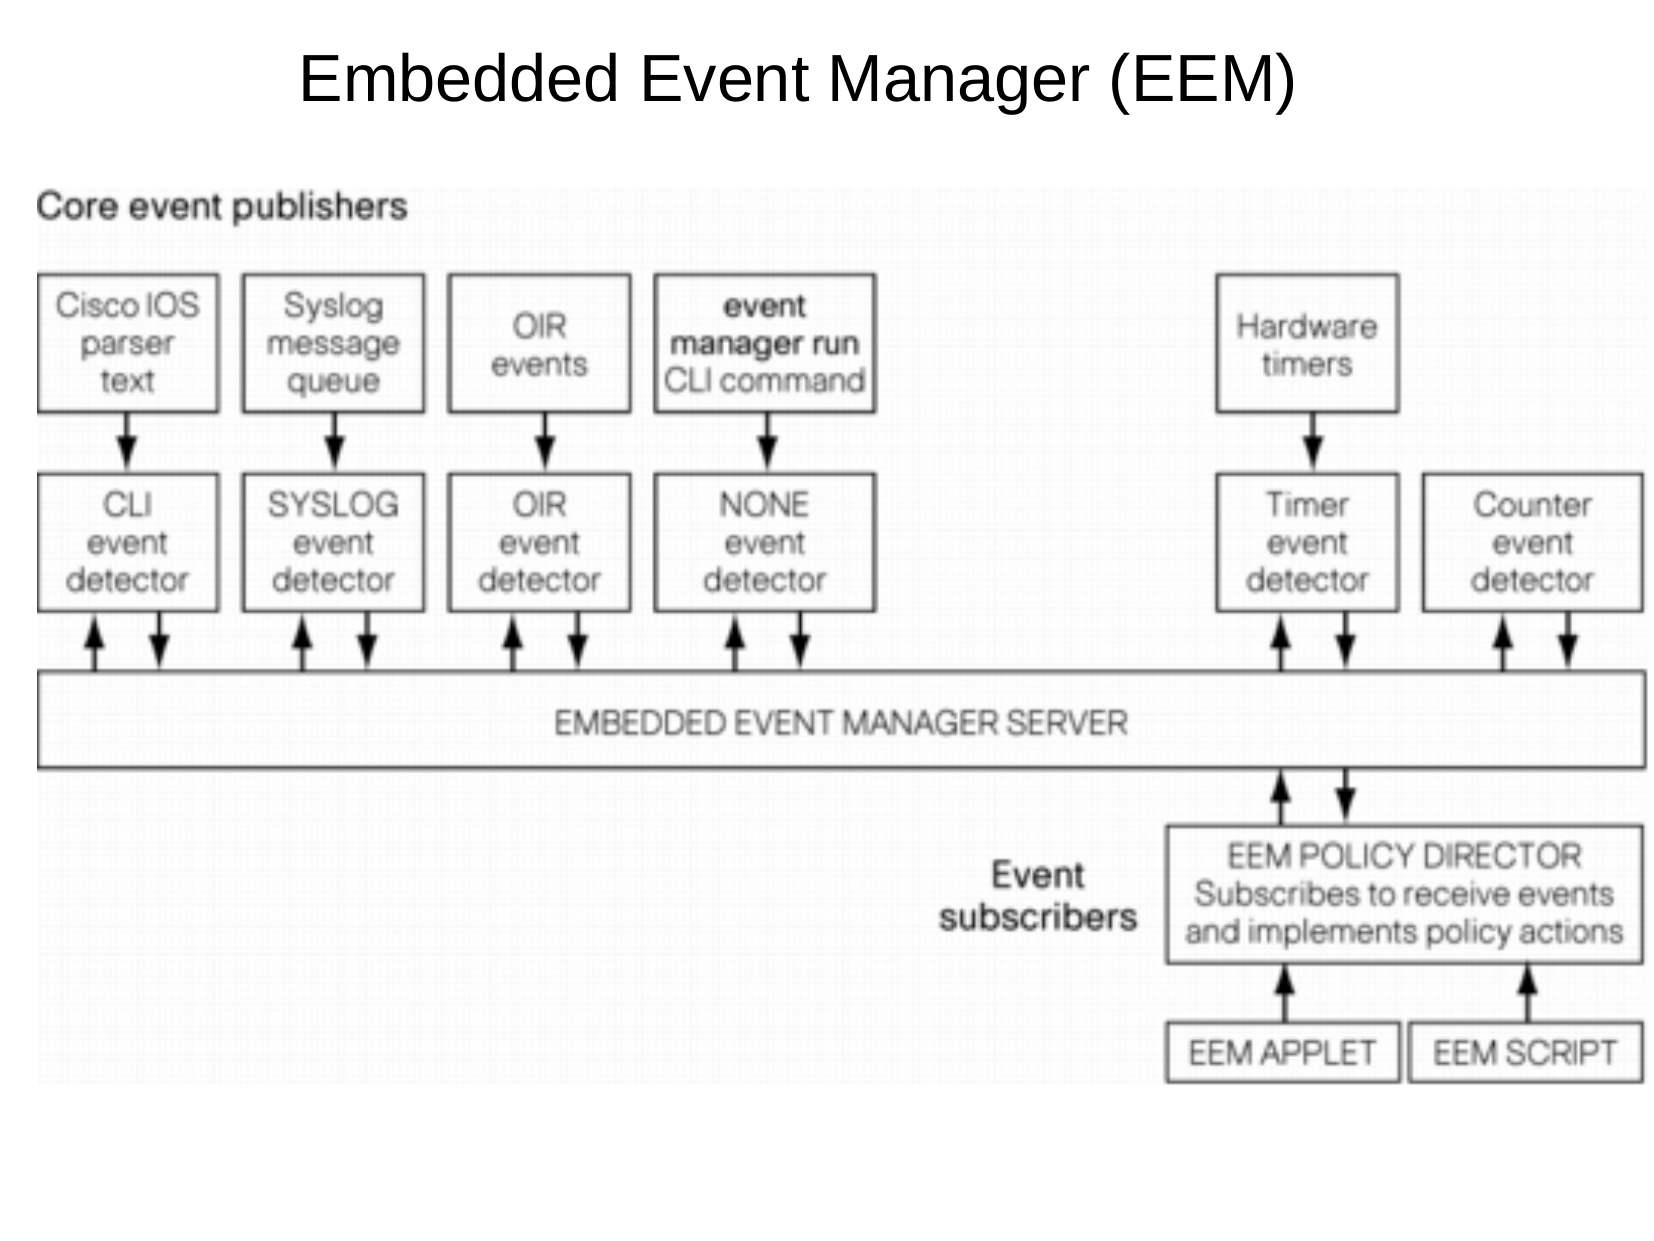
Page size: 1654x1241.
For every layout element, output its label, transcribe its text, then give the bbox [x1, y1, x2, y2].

picture [37, 187, 1651, 1088]
text_box Embedded Event Manager (EEM) [67, 37, 1530, 188]
